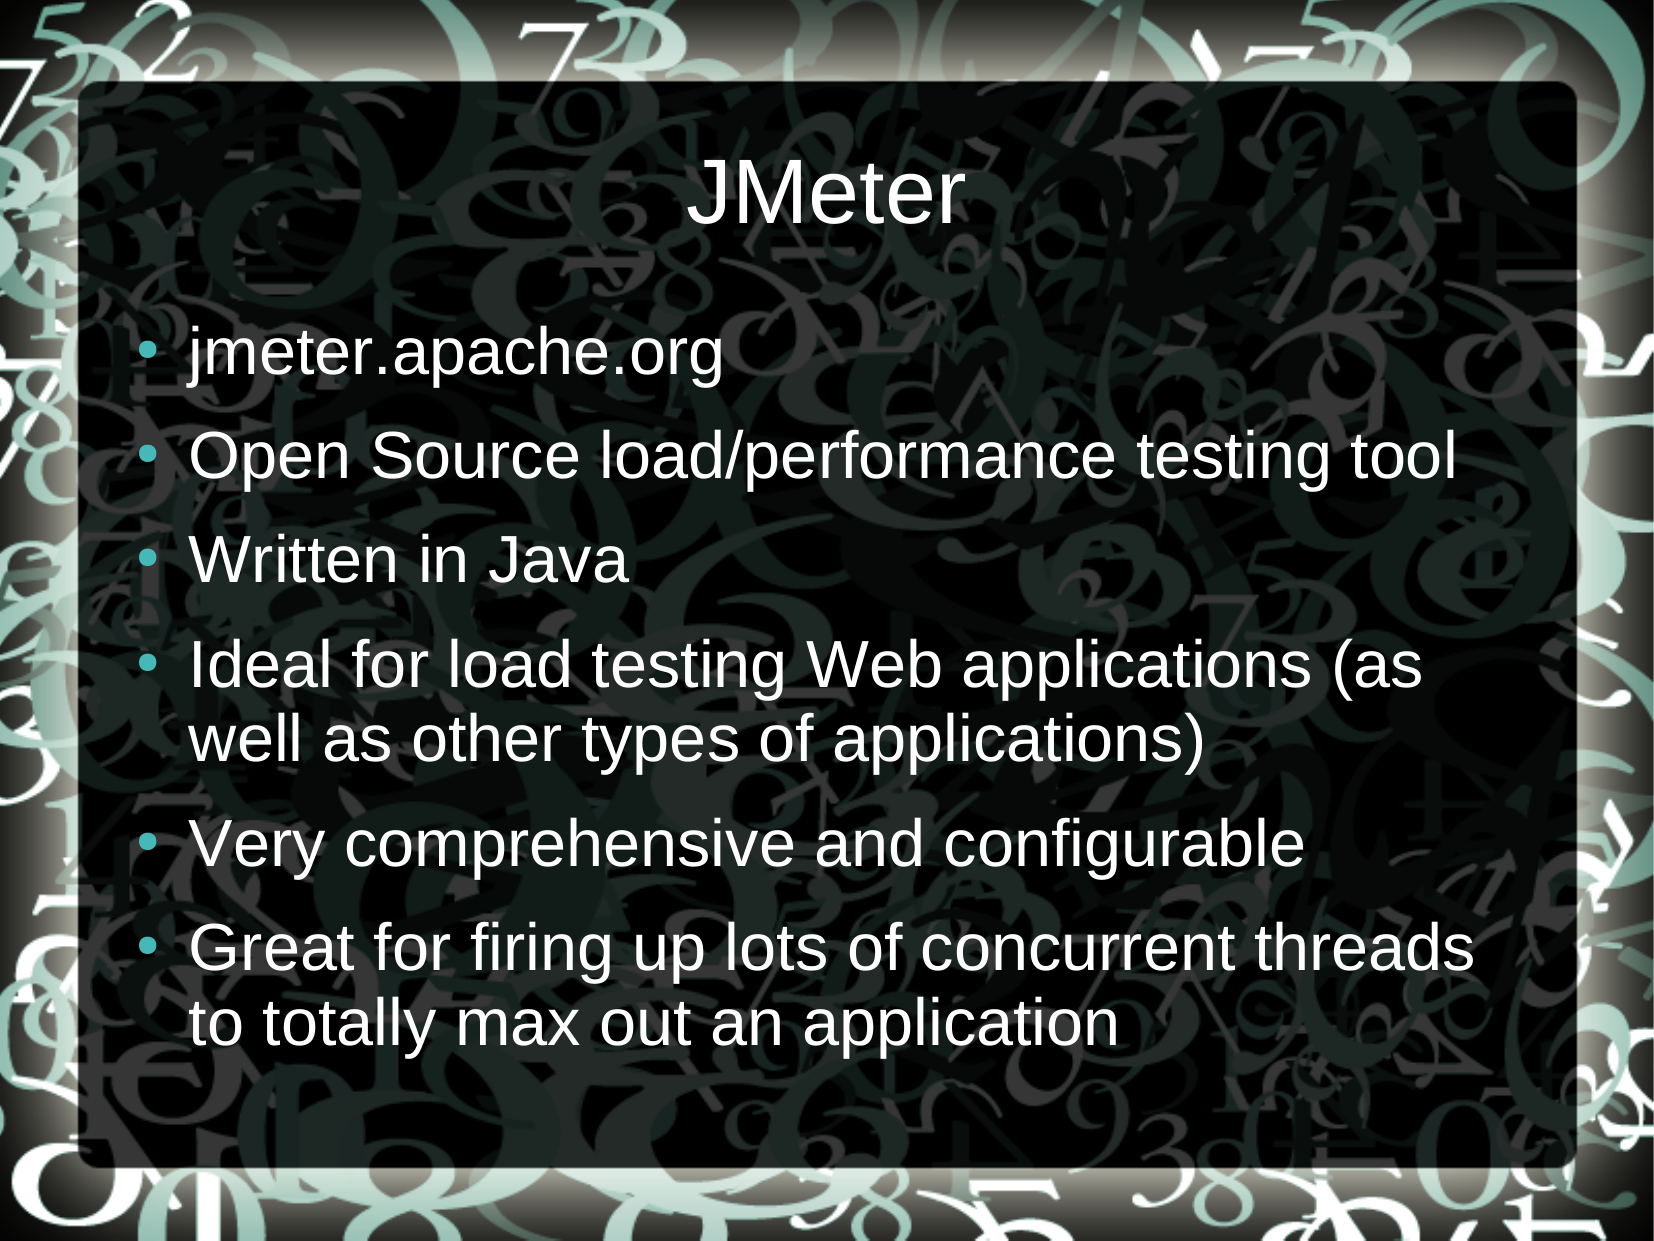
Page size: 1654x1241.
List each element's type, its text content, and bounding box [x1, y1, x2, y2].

picture [0, 0, 1654, 1241]
title JMeter [82, 88, 1571, 296]
list jmeter.apache.org Open Source load/performance testing tool Written in Java Ideal for load testing Web applications (as well as other types of applications) Very comprehensive and configurable Great for firing up lots of concurrent threads to totally max out an application [118, 313, 1542, 1058]
